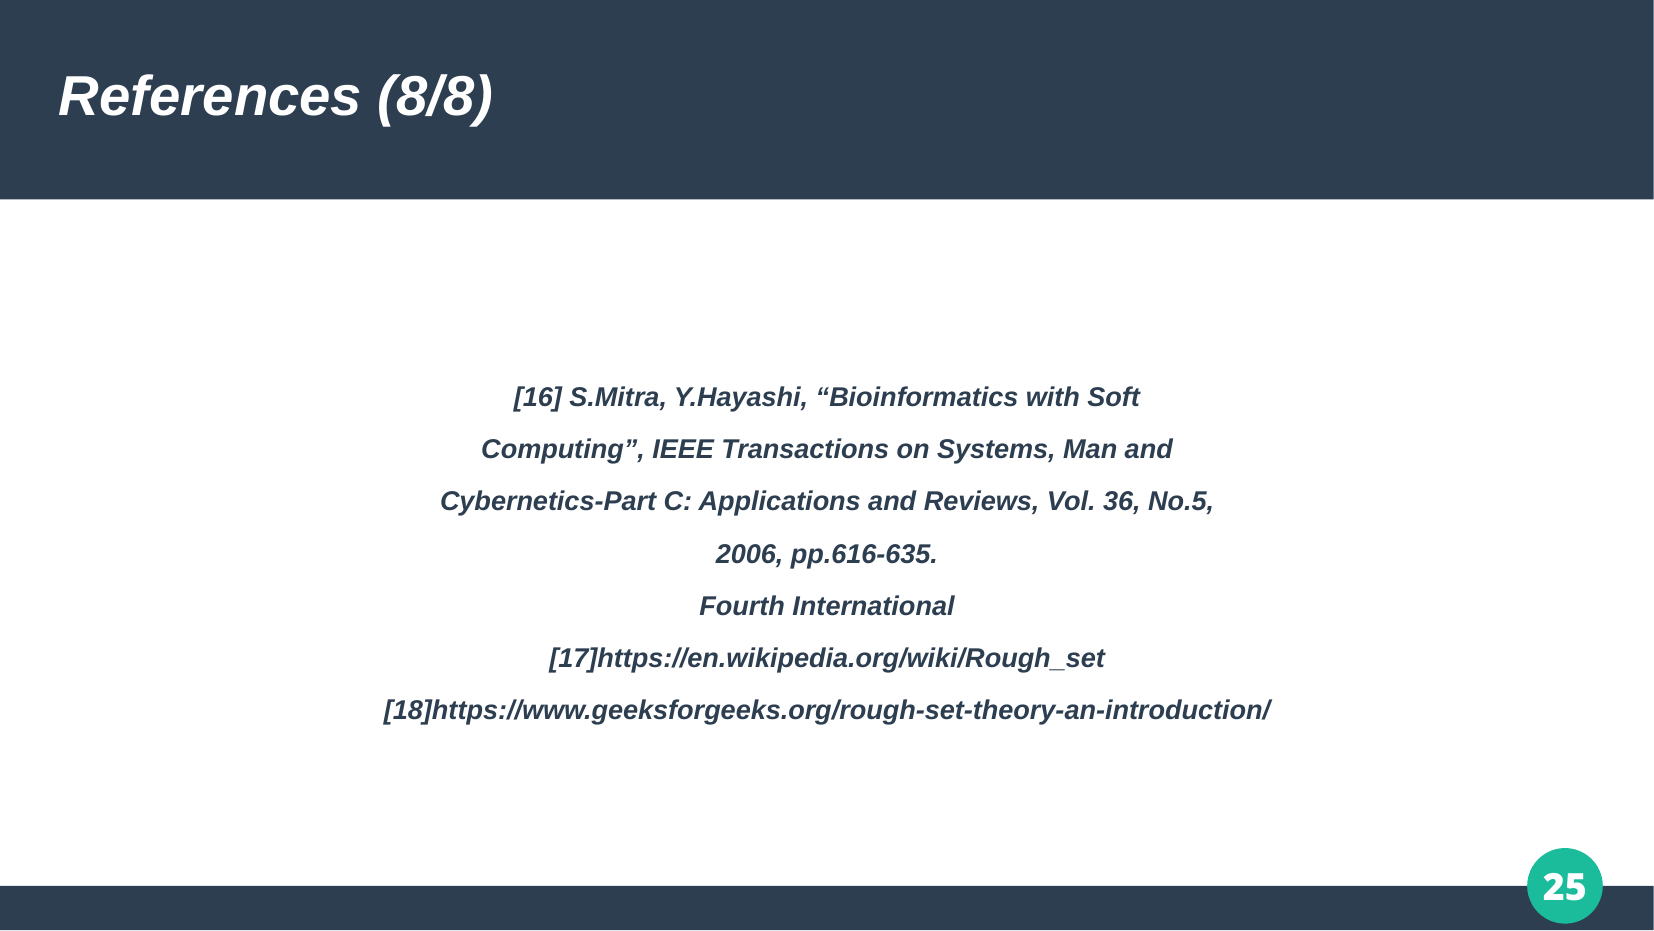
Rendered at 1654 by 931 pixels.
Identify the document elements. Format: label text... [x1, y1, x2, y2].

title References (8/8) [59, 37, 1595, 156]
list [16] S.Mitra, Y.Hayashi, “Bioinformatics with Soft Computing”, IEEE Transactions on Systems, Man and Cybernetics-Part C: Applications and Reviews, Vol. 36, No.5, 2006, pp.616-635. Fourth International [17]https://en.wikipedia.org/wiki/Rough_set [18]https://www.geeksforgeeks.org/rough-set-theory-an-introduction/ [59, 243, 1595, 864]
